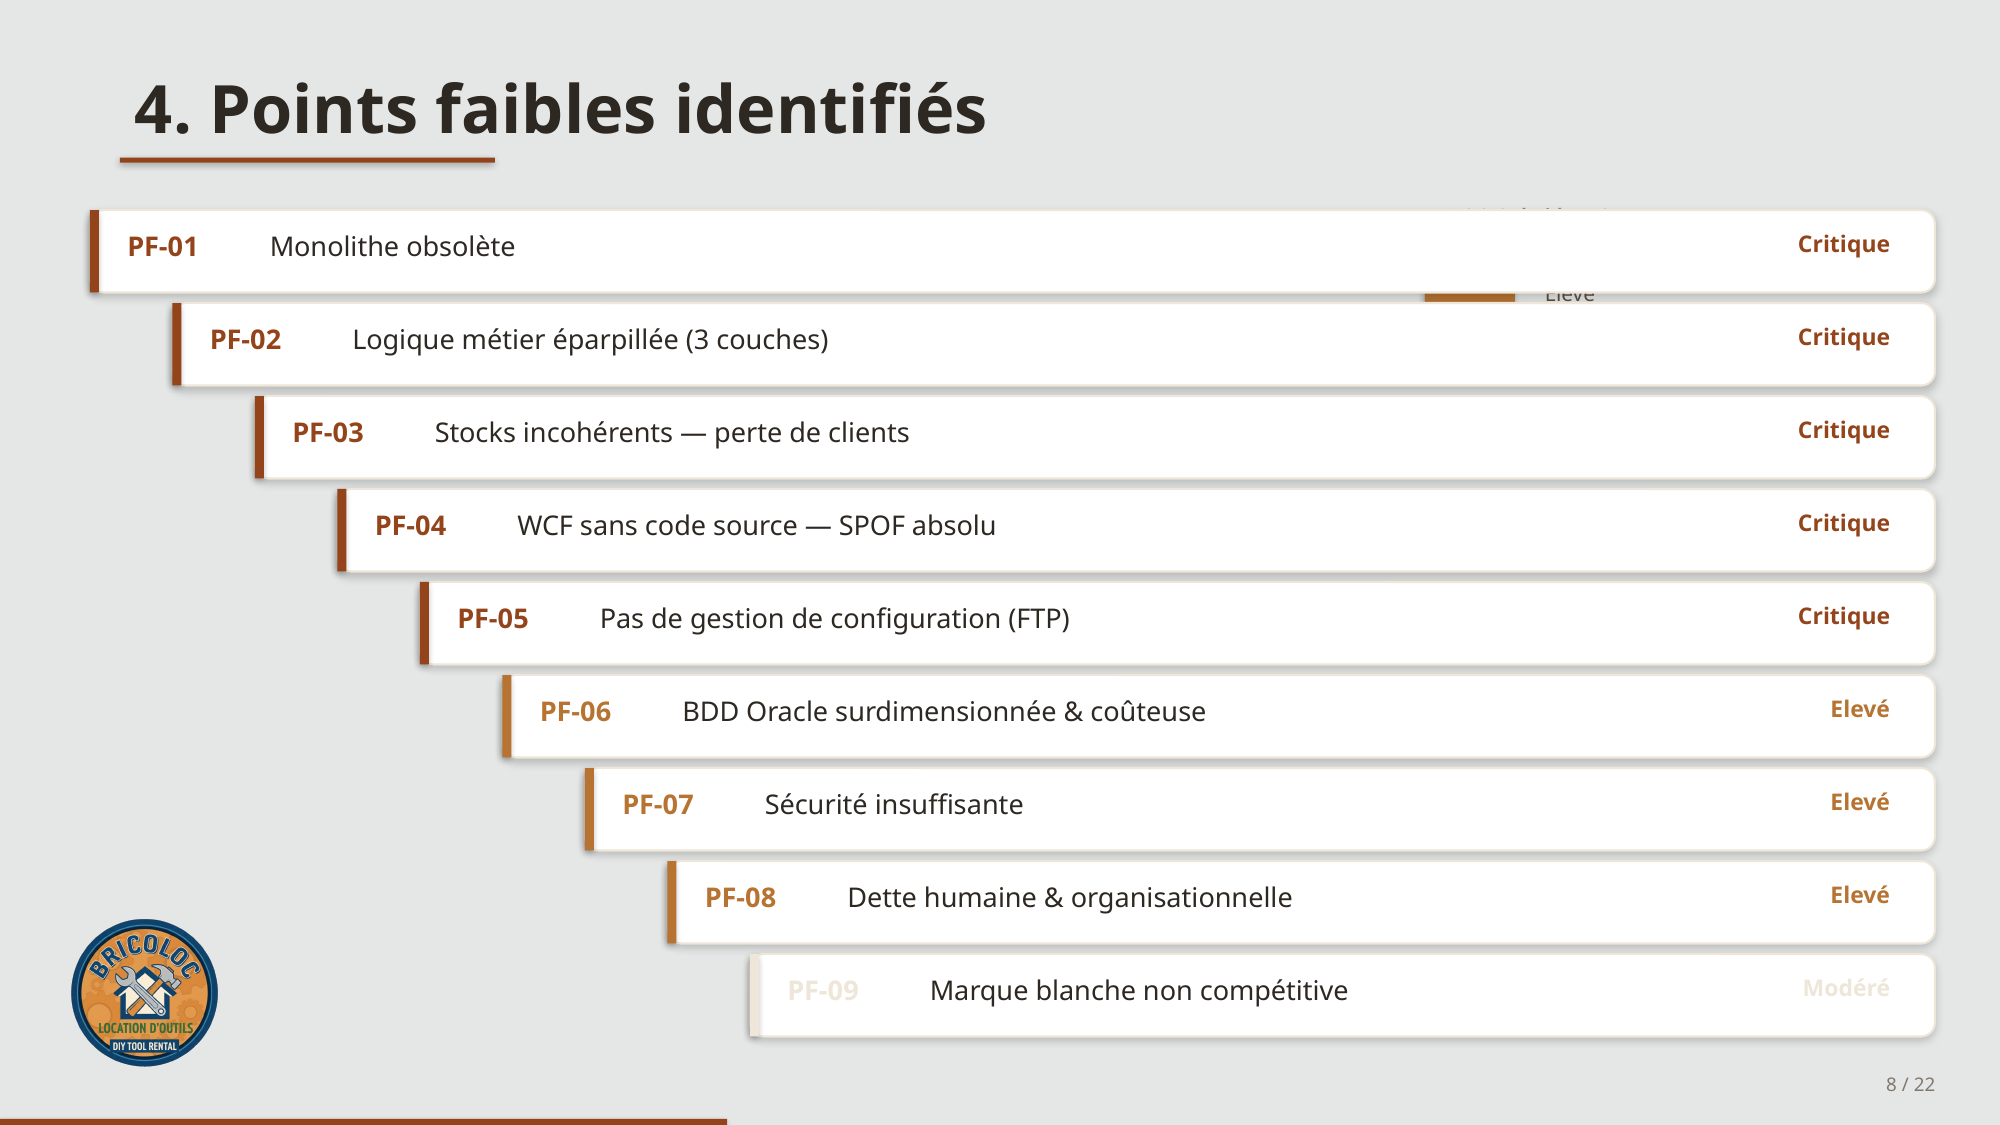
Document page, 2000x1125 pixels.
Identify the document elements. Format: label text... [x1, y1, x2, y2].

text_box [254, 395, 1935, 479]
text_box Modéré [1709, 966, 1905, 1009]
text_box Monolithe obsolète [254, 221, 1005, 270]
text_box Marque blanche non compétitive [914, 965, 1665, 1014]
text_box Elevé [1529, 293, 1755, 303]
text_box Logique métier éparpillée (3 couches) [337, 314, 1088, 363]
text_box PF-04 [359, 500, 495, 549]
text_box PF-01 [112, 221, 248, 270]
text_box 8 / 22 [1799, 1065, 1950, 1103]
text_box PF-05 [442, 593, 578, 642]
text_box Critique [1709, 314, 1905, 358]
text_box Critique [1709, 408, 1905, 451]
text_box WCF sans code source — SPOF absolu [502, 500, 1253, 549]
text_box Elevé [1709, 780, 1905, 823]
text_box Elevé [1709, 873, 1905, 916]
text_box [419, 581, 1935, 665]
text_box Dette humaine & organisationnelle [832, 872, 1583, 921]
picture [45, 895, 245, 1095]
text_box [89, 209, 1936, 386]
text_box PF-09 [772, 965, 908, 1014]
text_box [119, 157, 495, 163]
text_box [0, 1118, 728, 1125]
text_box Pas de gestion de configuration (FTP) [584, 593, 1335, 642]
text_box [667, 860, 1936, 944]
text_box Critique [1709, 221, 1905, 265]
text_box PF-07 [607, 779, 743, 828]
text_box Critique [1709, 501, 1905, 544]
text_box PF-06 [524, 686, 660, 735]
text_box PF-08 [689, 872, 825, 921]
text_box BDD Oracle surdimensionnée & coûteuse [667, 686, 1418, 735]
text_box [337, 488, 1936, 572]
text_box Stocks incohérents — perte de clients [419, 407, 1170, 456]
text_box PF-03 [277, 407, 413, 456]
text_box [502, 674, 1936, 758]
text_box PF-02 [194, 314, 330, 363]
text_box Elevé [1709, 686, 1905, 730]
text_box Sécurité insuffisante [749, 779, 1500, 828]
text_box [584, 767, 1935, 851]
text_box [749, 953, 1935, 1037]
text_box 4. Points faibles identifiés [119, 59, 1620, 155]
text_box Criticité décroissante [1424, 195, 1950, 240]
text_box Critique [1709, 593, 1905, 637]
